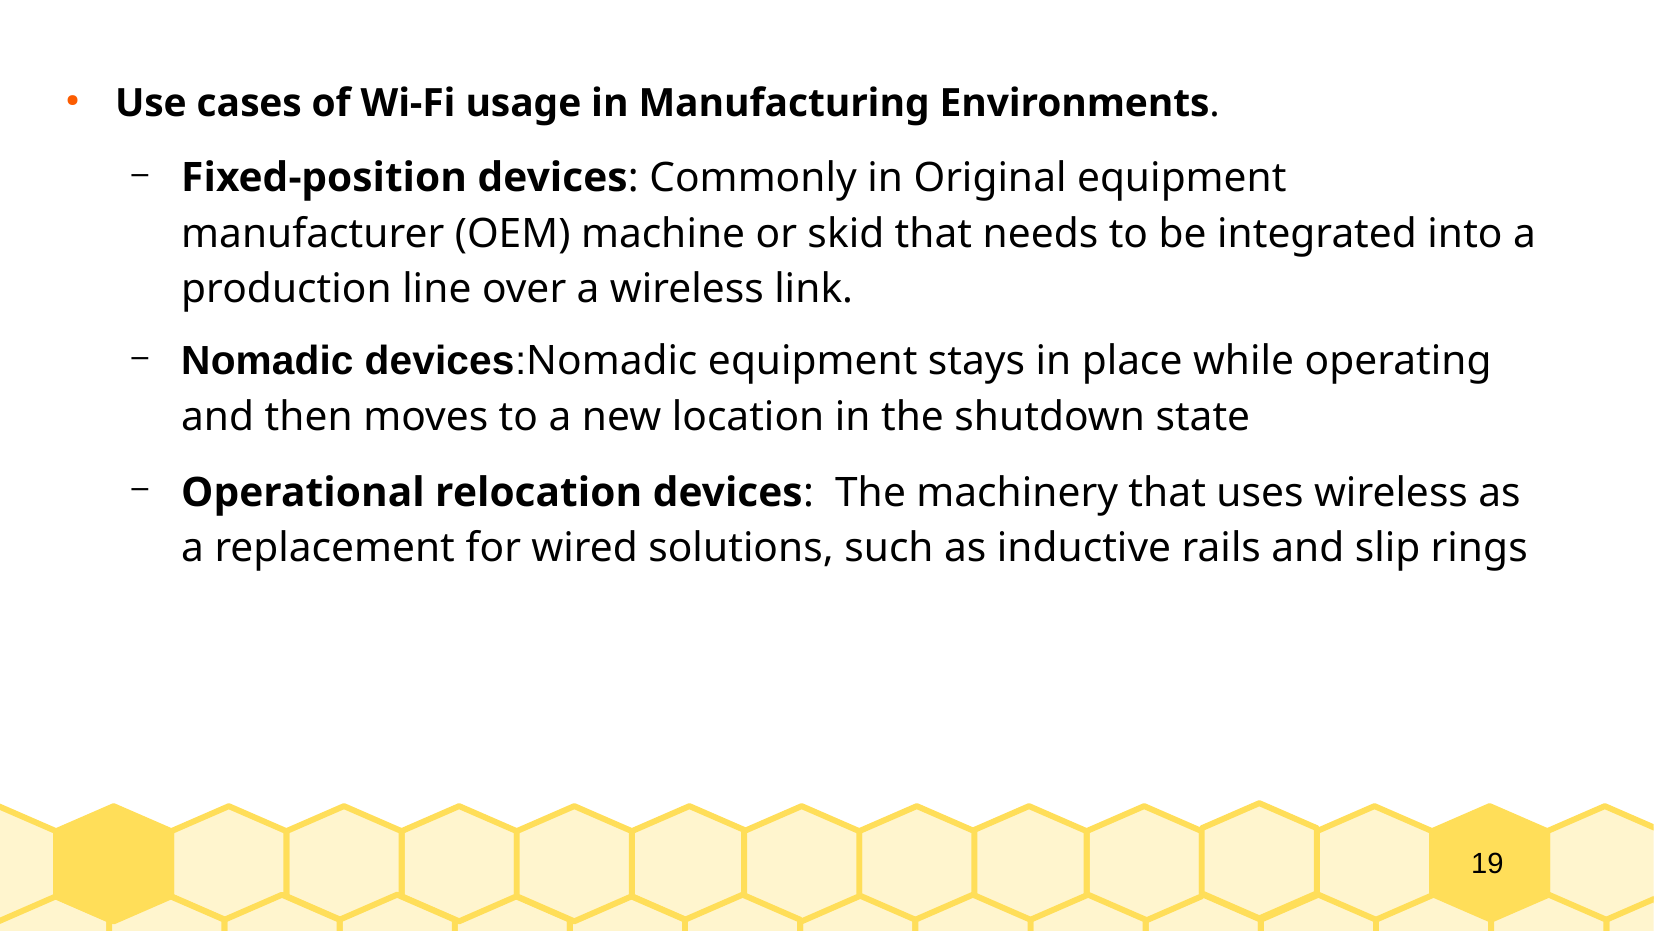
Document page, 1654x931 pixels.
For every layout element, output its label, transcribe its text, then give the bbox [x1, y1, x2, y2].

list Use cases of Wi-Fi usage in Manufacturing Environments. Fixed-position devices: Commonly in Original equipment manufacturer (OEM) machine or skid that needs to be integrated into a production line over a wireless link. Nomadic devices:Nomadic equipment stays in place while operating and then moves to a new location in the shutdown state Operational relocation devices: The machinery that uses wireless as a replacement for wired solutions, such as inductive rails and slip rings [49, 75, 1538, 615]
